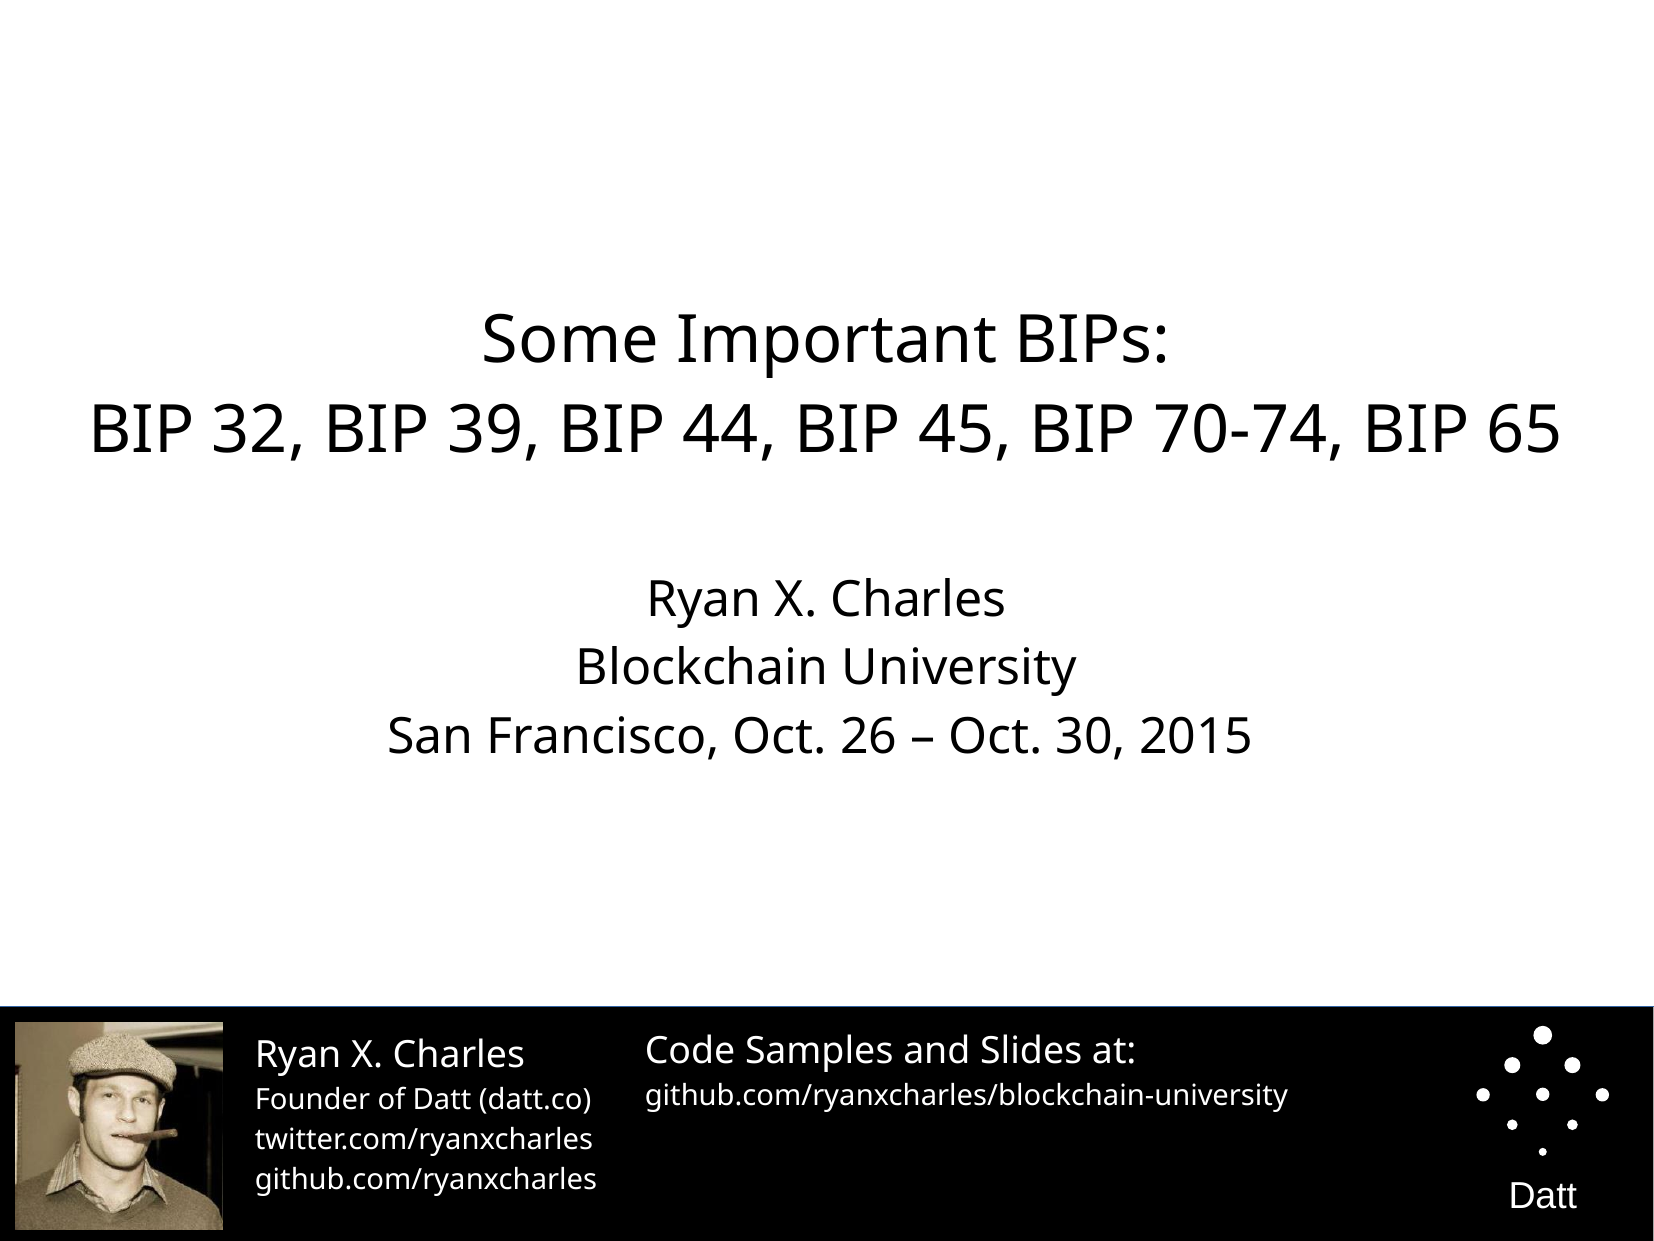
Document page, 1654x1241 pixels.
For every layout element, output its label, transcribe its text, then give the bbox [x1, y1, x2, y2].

text_box Datt [1452, 1167, 1633, 1241]
text_box Code Samples and Slides at: github.com/ryanxcharles/blockchain-university [630, 1015, 1403, 1156]
text_box [0, 1006, 1654, 1241]
subtitle Some Important BIPs: BIP 32, BIP 39, BIP 44, BIP 45, BIP 70-74, BIP 65 Ryan X. Charles Blockchain University San Francisco, Oct. 26 – Oct. 30, 2015 [82, 49, 1571, 1010]
picture [15, 1022, 223, 1231]
text_box Ryan X. Charles Founder of Datt (datt.co) twitter.com/ryanxcharles github.com/ryanxcharles [240, 1020, 976, 1241]
picture [1475, 1023, 1611, 1159]
